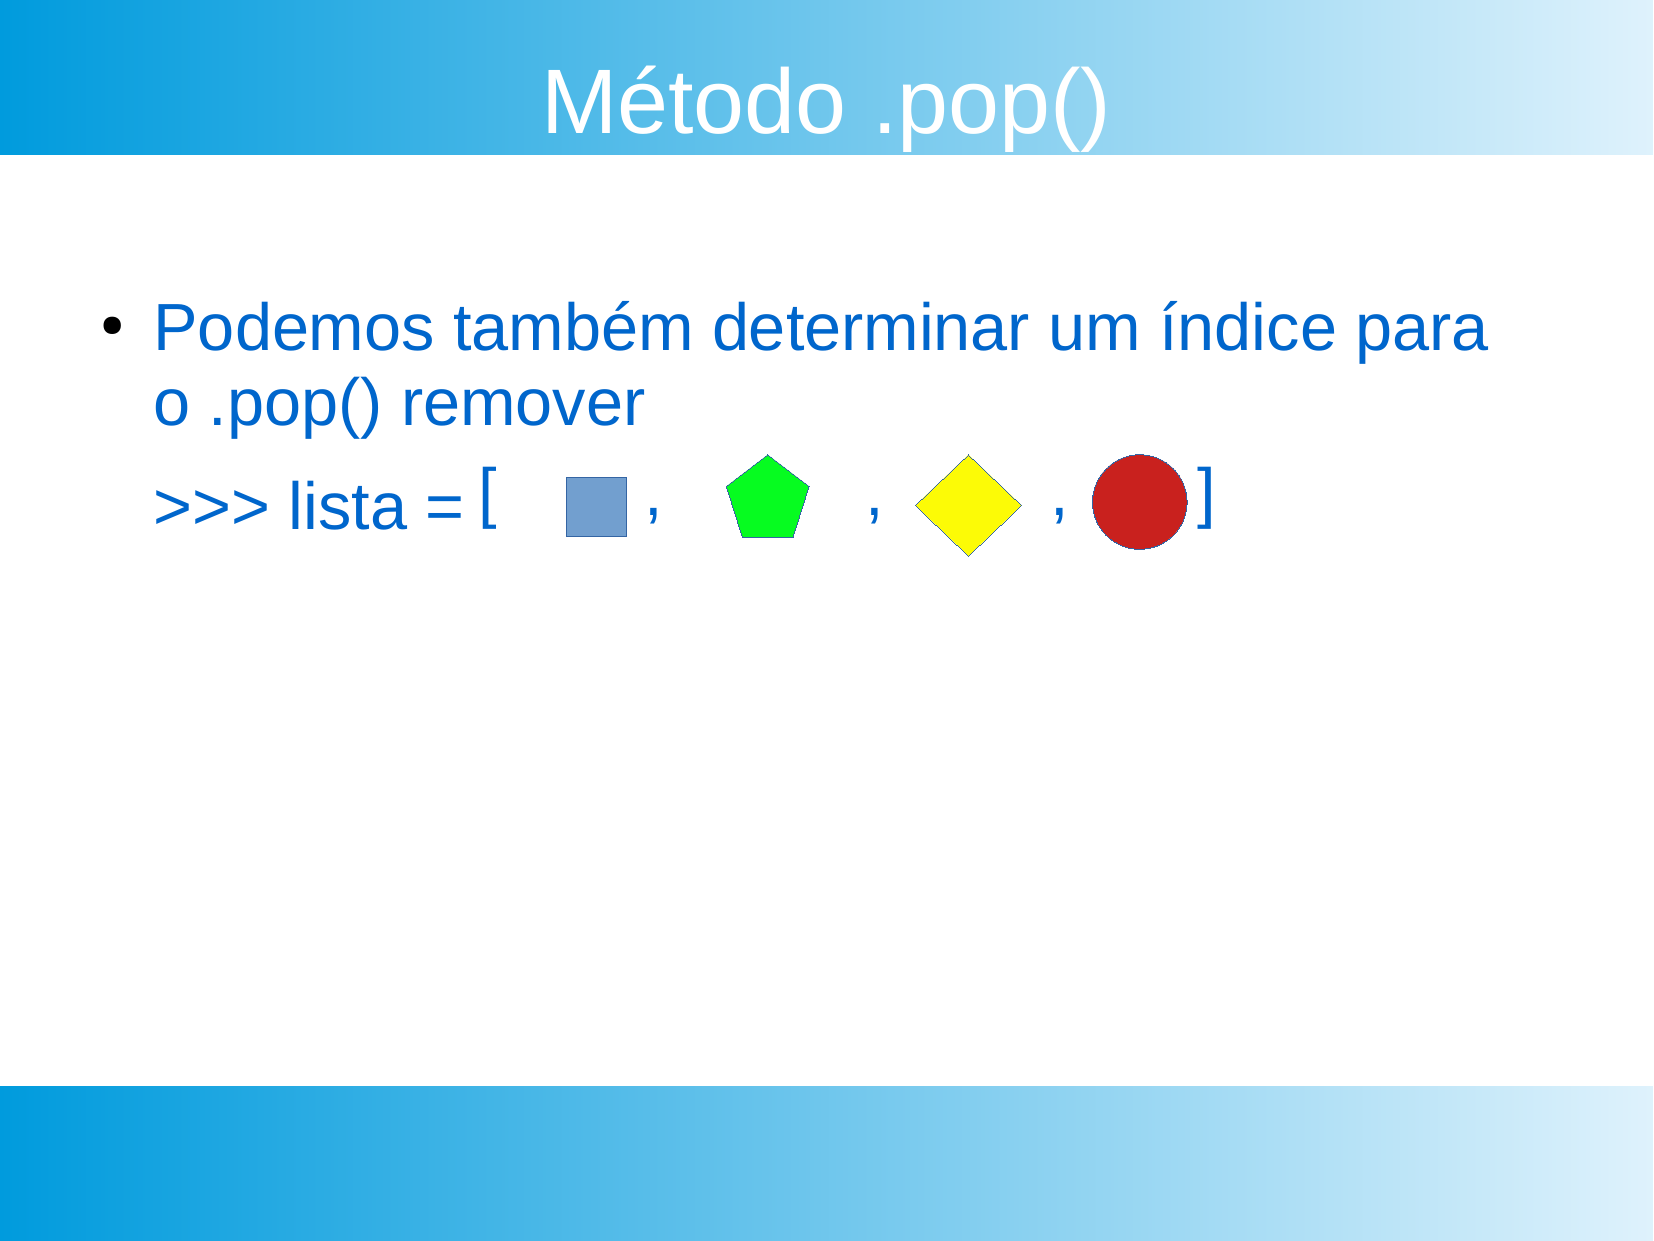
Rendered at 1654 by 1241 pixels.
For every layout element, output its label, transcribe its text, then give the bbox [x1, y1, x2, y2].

list [ , , , ] [407, 454, 1306, 585]
text_box [726, 454, 810, 538]
text_box [1092, 454, 1188, 550]
list Podemos também determinar um índice para o .pop() remover >>> lista = [82, 290, 1571, 1010]
text_box [915, 454, 1022, 557]
text_box [566, 477, 627, 537]
title Método .pop() [82, 49, 1571, 155]
